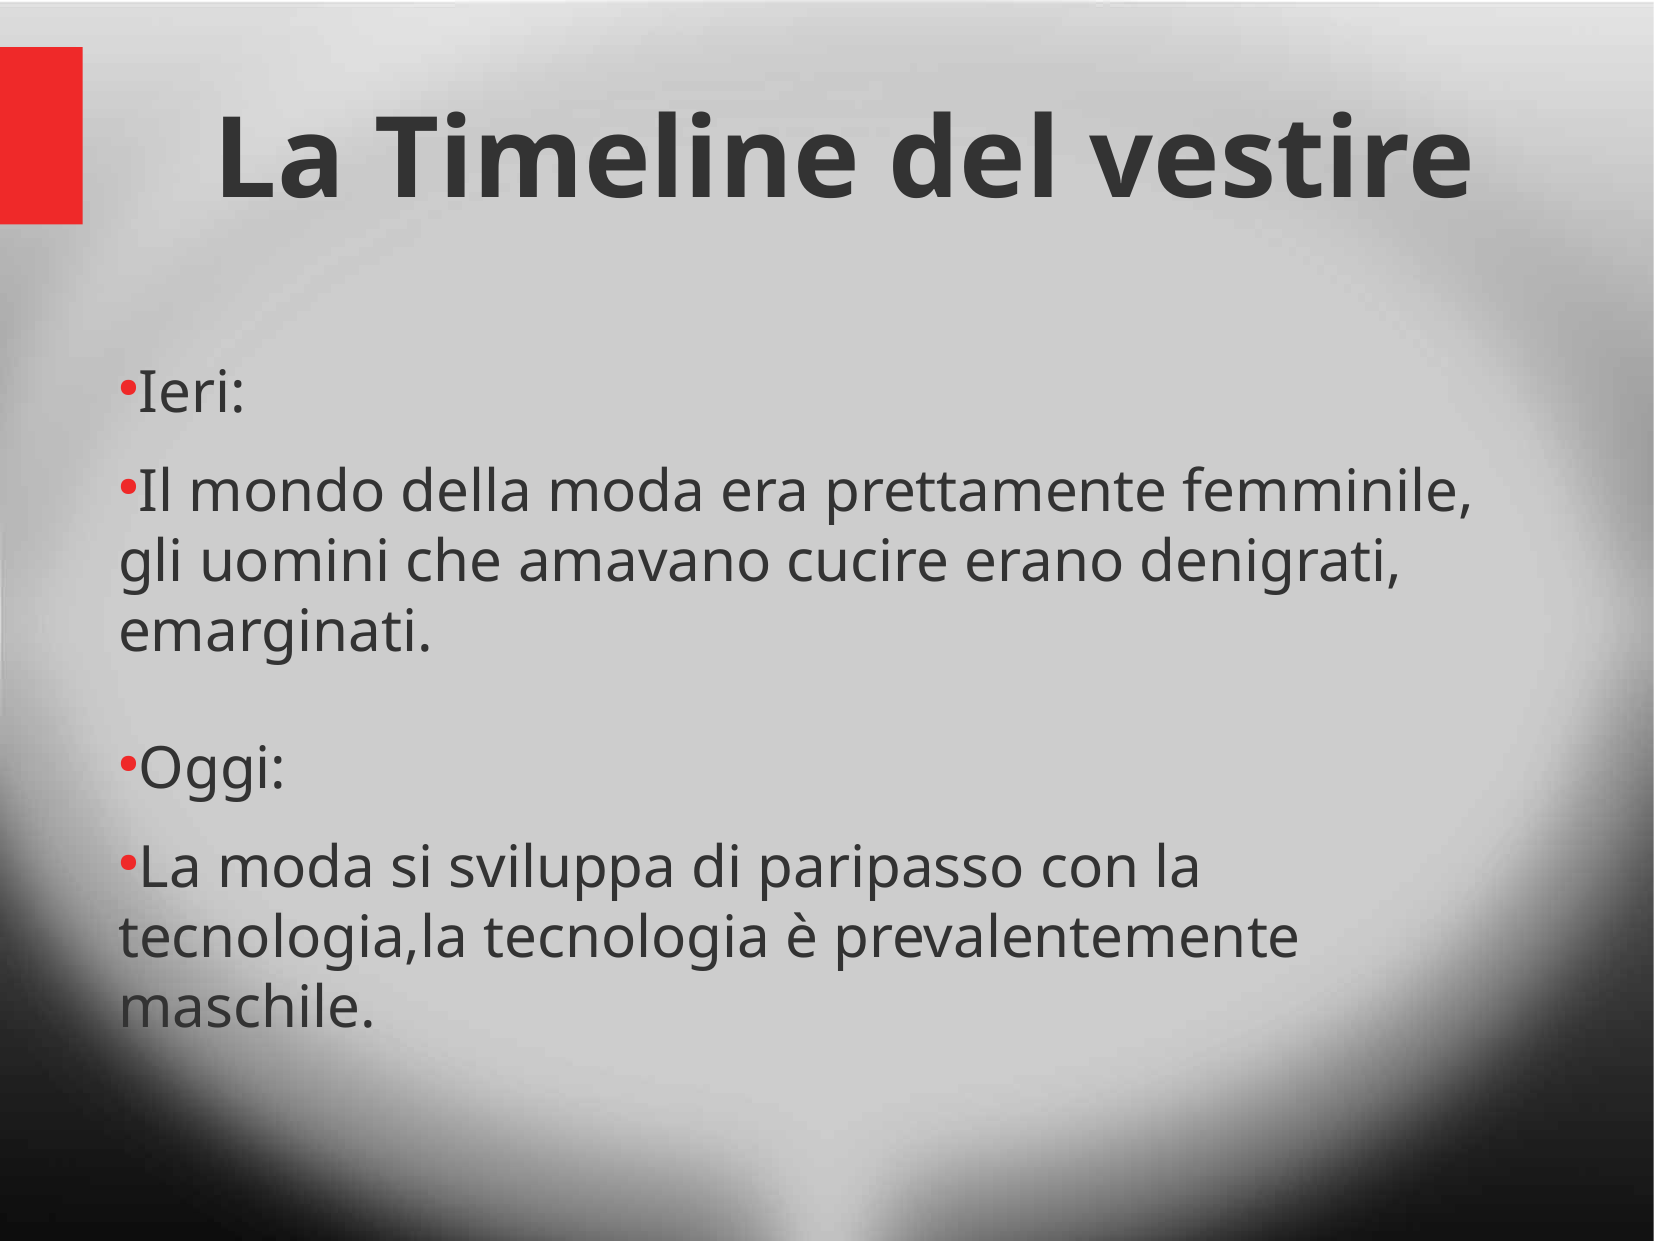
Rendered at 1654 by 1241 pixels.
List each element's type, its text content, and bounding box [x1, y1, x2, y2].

list Ieri: Il mondo della moda era prettamente femminile, gli uomini che amavano cucire erano denigrati, emarginati. [118, 354, 1536, 698]
list Oggi: La moda si sviluppa di paripasso con la tecnologia,la tecnologia è prevalentemente maschile. [118, 730, 1536, 1074]
title La Timeline del vestire [118, 62, 1571, 244]
picture [0, 0, 1654, 1241]
